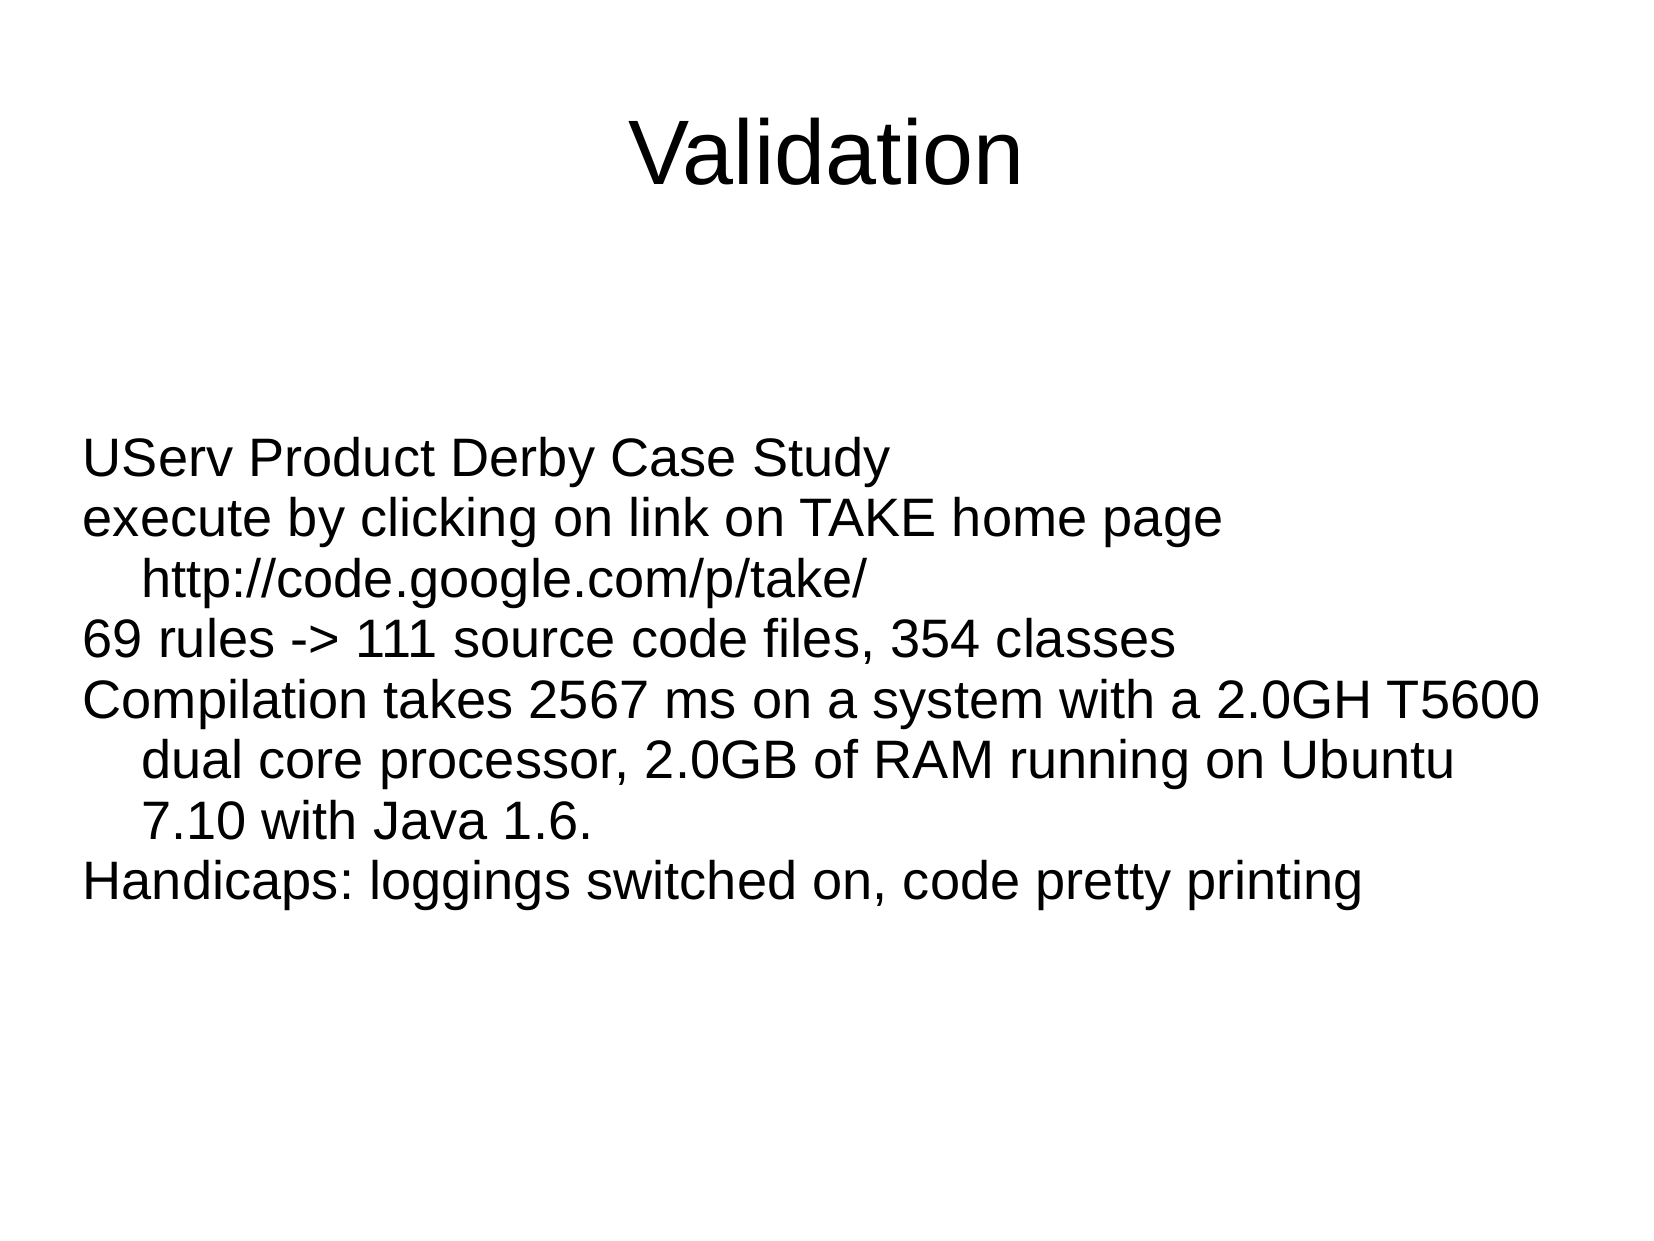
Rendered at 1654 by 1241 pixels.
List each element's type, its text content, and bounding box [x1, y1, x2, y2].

title Validation [82, 49, 1571, 257]
subtitle UServ Product Derby Case Study execute by clicking on link on TAKE home page http://code.google.com/p/take/ 69 rules -> 111 source code files, 354 classes Compilation takes 2567 ms on a system with a 2.0GH T5600 dual core processor, 2.0GB of RAM running on Ubuntu 7.10 with Java 1.6. Handicaps: loggings switched on, code pretty printing [82, 297, 1571, 1102]
